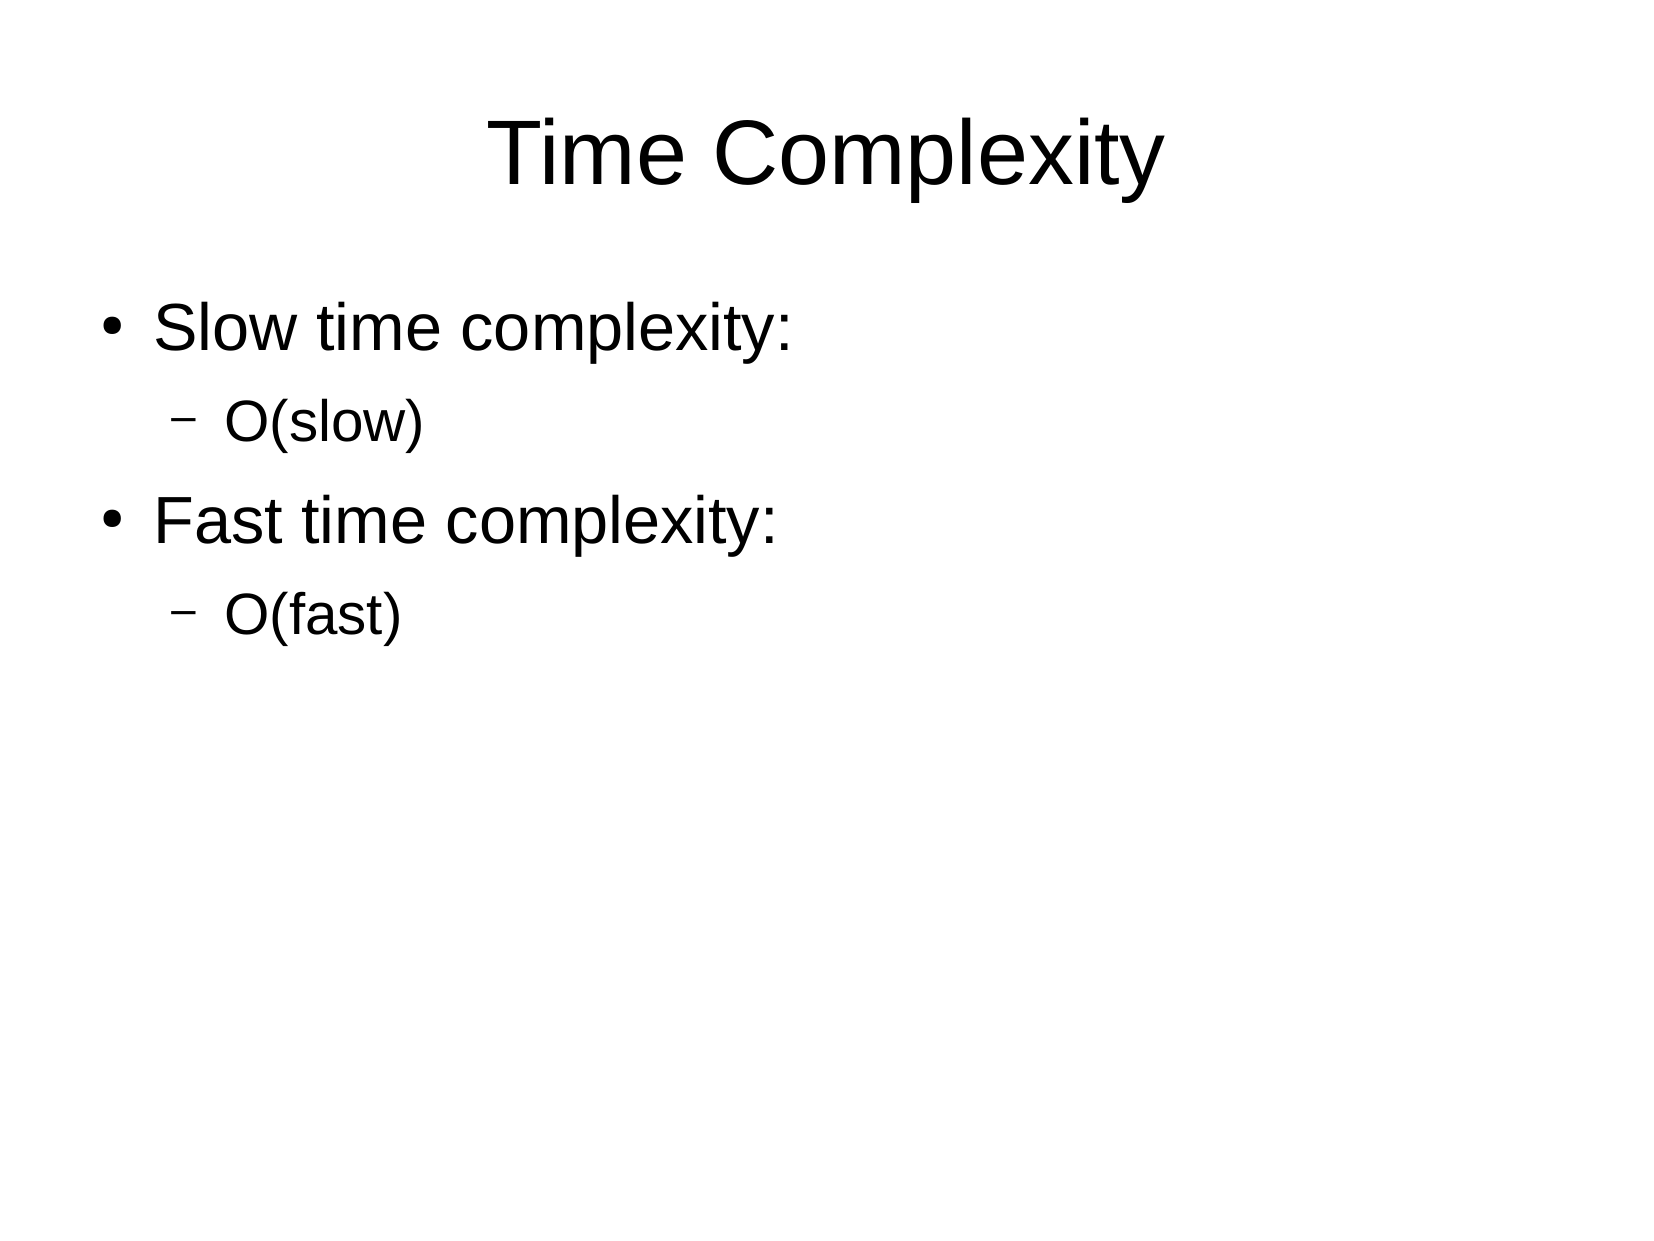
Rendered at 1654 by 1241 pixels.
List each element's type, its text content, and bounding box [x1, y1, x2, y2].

list Slow time complexity: O(slow) Fast time complexity: O(fast) [82, 290, 1571, 1010]
title Time Complexity [82, 49, 1571, 257]
